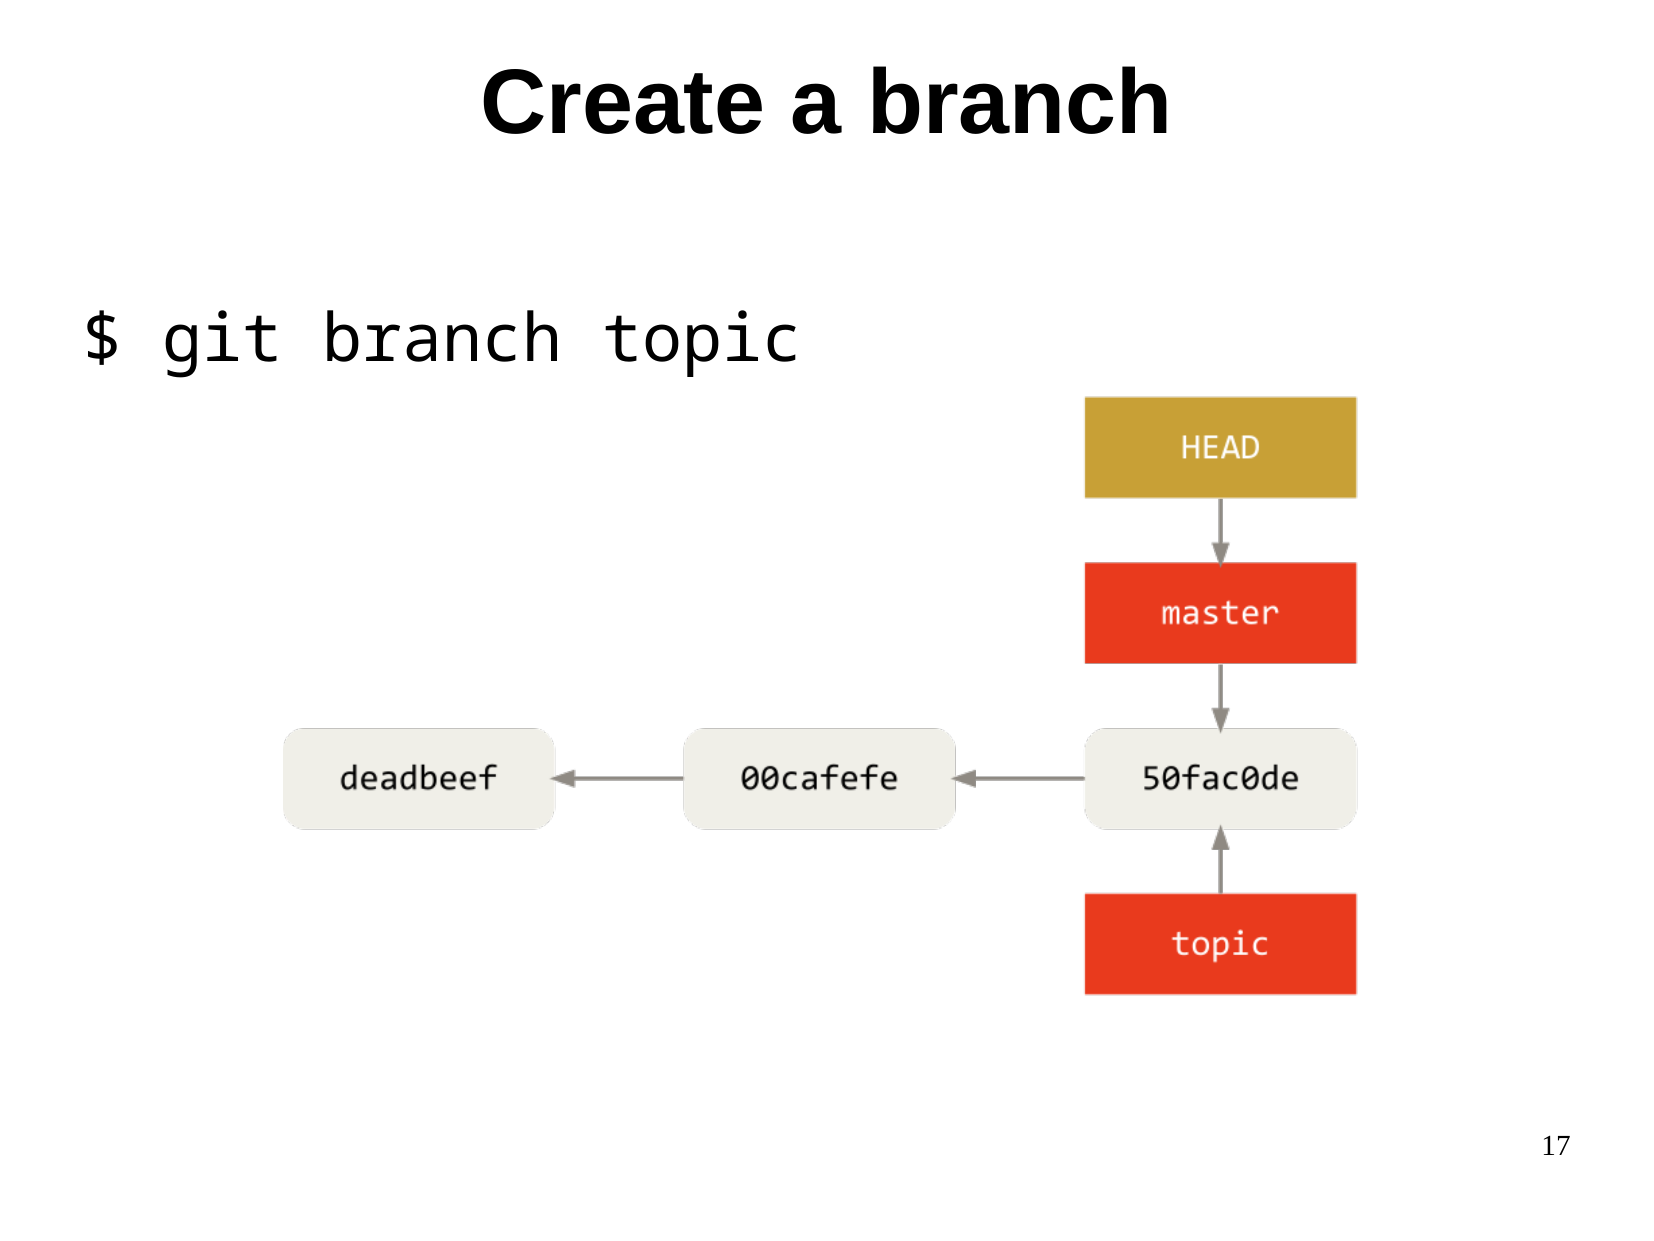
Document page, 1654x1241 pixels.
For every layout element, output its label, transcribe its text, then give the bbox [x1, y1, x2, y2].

title Create a branch [82, 49, 1571, 257]
picture [283, 383, 1371, 1009]
list $ git branch topic [82, 290, 1571, 384]
